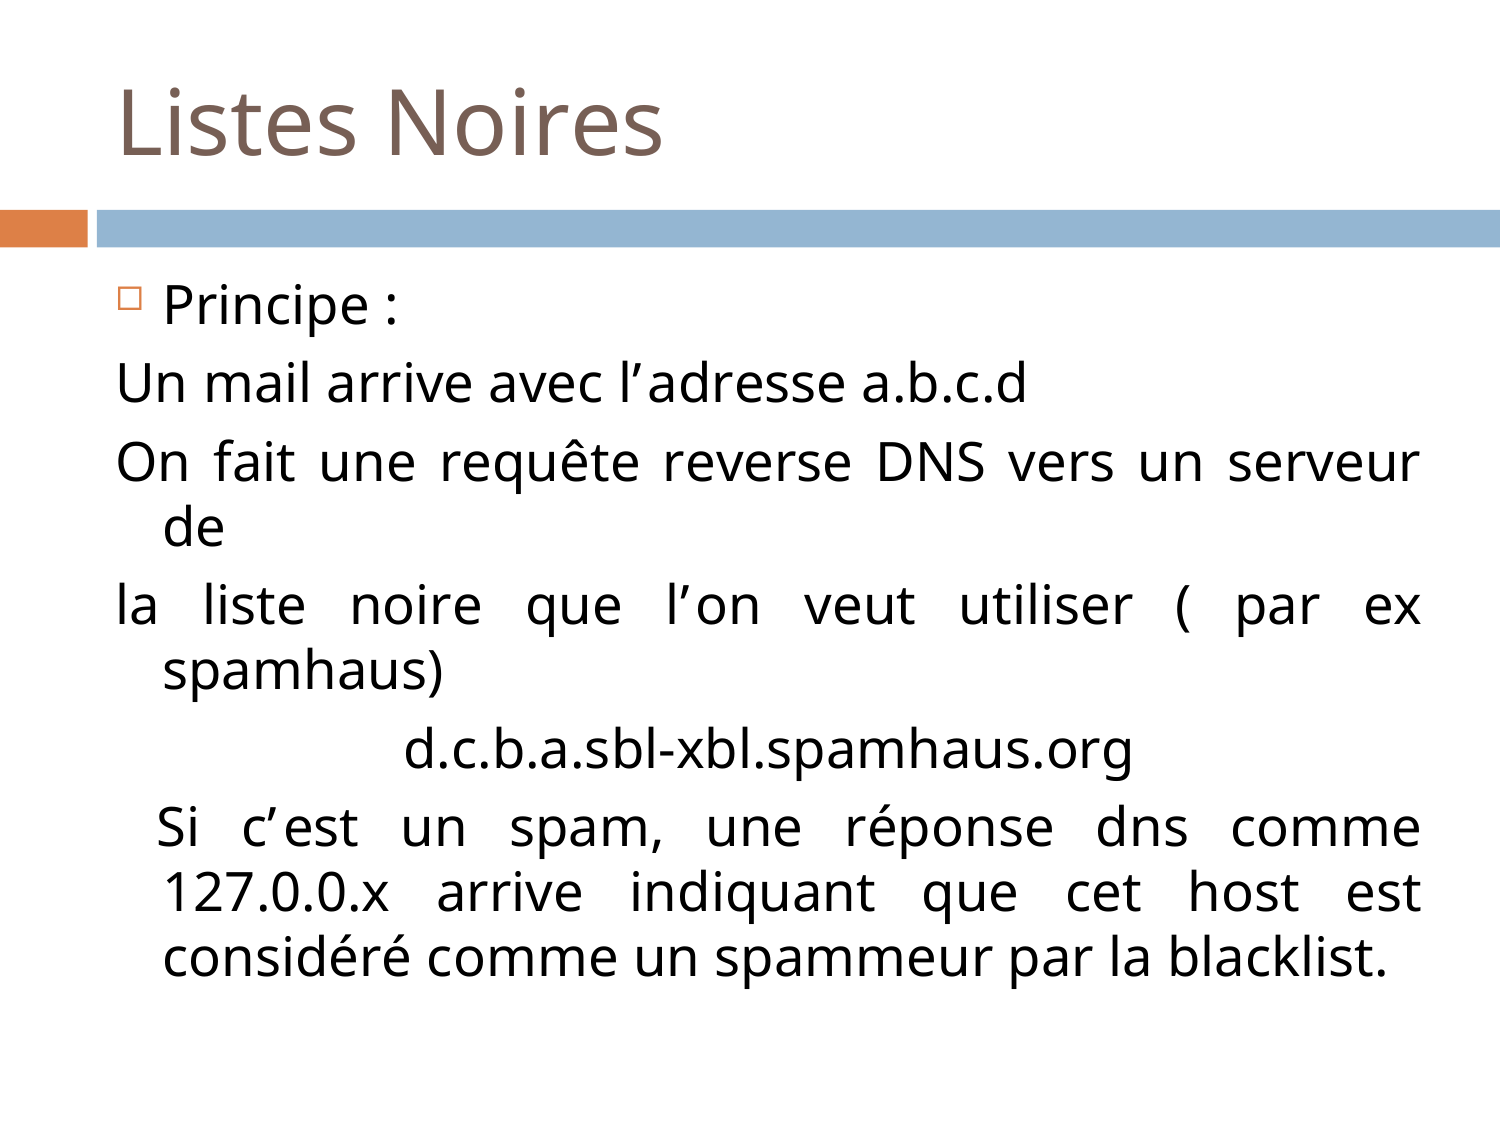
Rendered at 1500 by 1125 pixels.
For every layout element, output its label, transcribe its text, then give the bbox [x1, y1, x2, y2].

list Principe : Un mail arrive avec l’adresse a.b.c.d On fait une requête reverse DNS vers un serveur de la liste noire que l’on veut utiliser ( par ex spamhaus) d.c.b.a.sbl-xbl.spamhaus.org Si c’est un spam, une réponse dns comme 127.0.0.x arrive indiquant que cet host est considéré comme un spammeur par la blacklist. [100, 262, 1438, 1000]
title Listes Noires [100, 37, 1438, 201]
